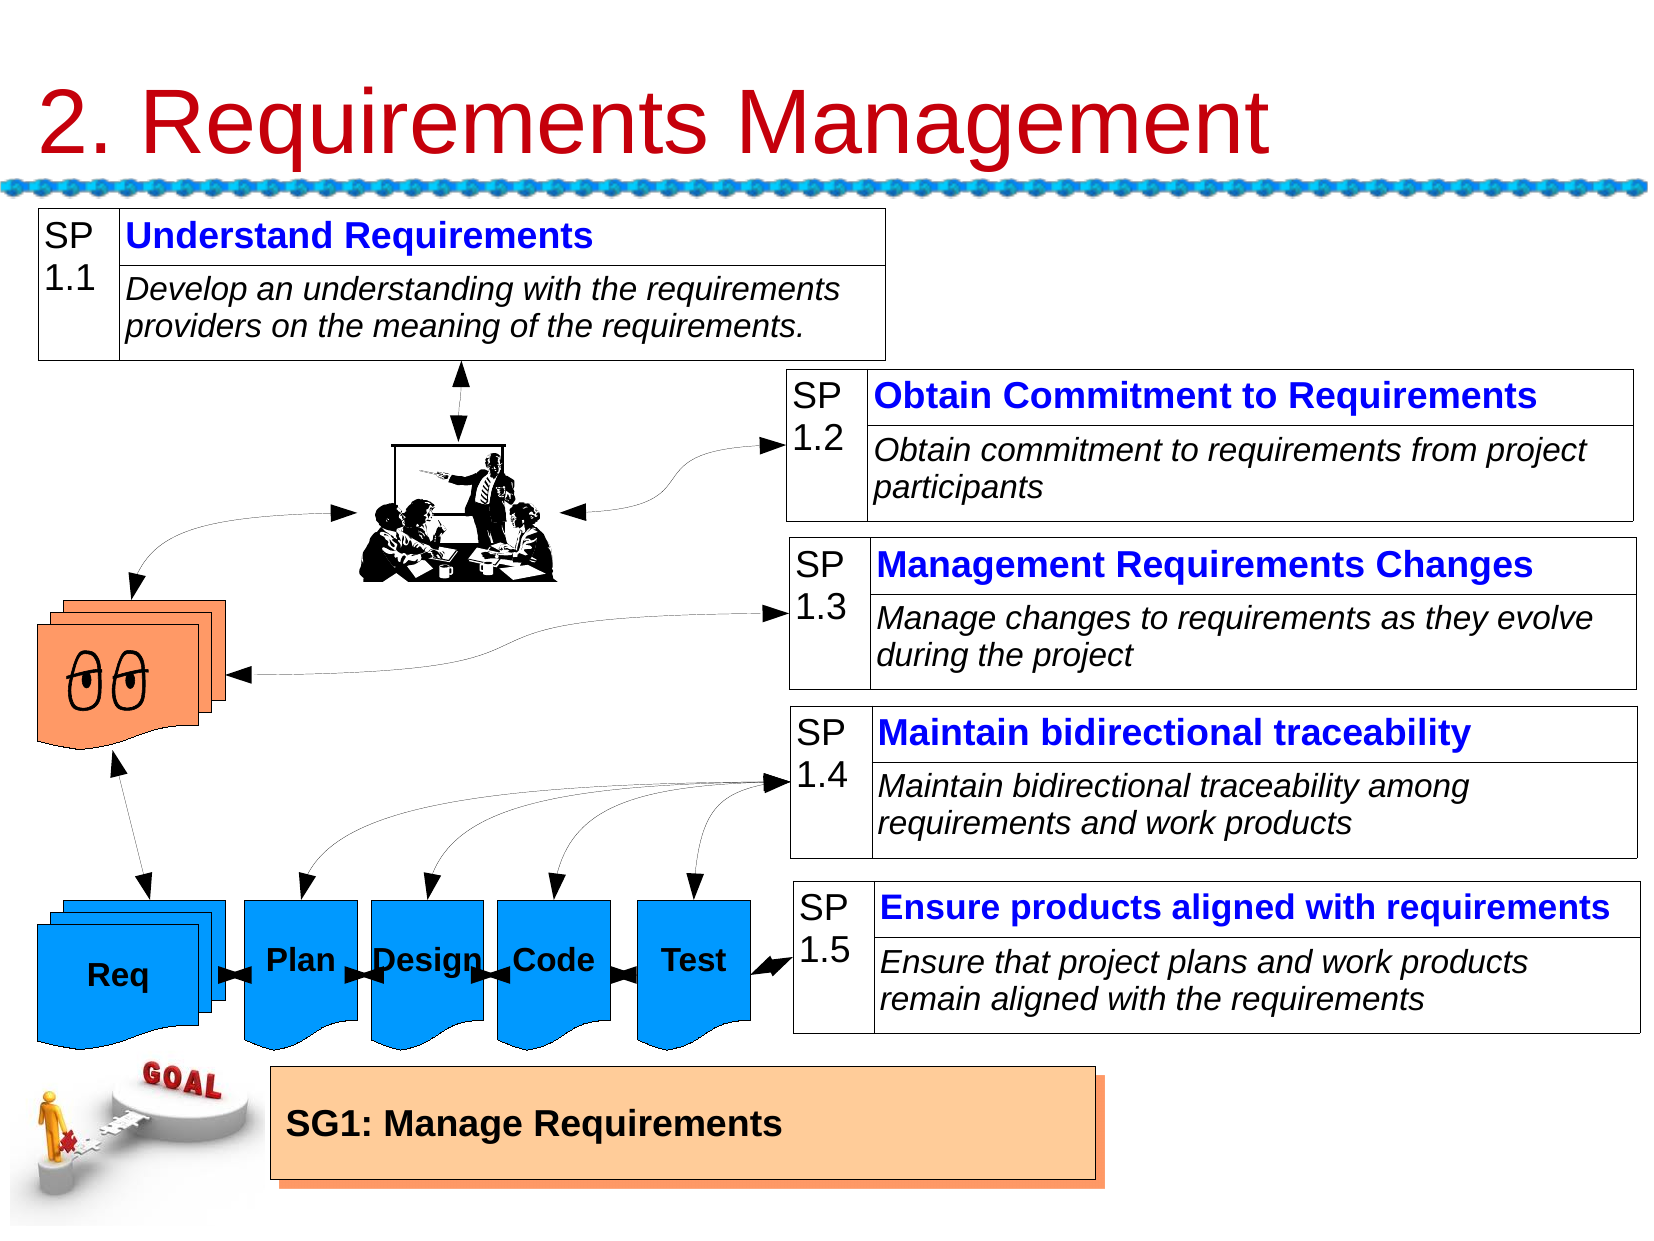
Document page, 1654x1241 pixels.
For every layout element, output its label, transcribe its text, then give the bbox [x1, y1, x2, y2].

text_box Test [637, 900, 751, 1051]
text_box SG1: Manage Requirements [270, 1066, 1096, 1180]
table_cell Ensure that project plans and work products remain aligned with the requirements [875, 938, 1640, 1033]
table_header SP 1.5 [794, 882, 874, 1033]
text_box Req [37, 900, 226, 1050]
picture [64, 647, 151, 713]
table_header SP 1.1 [39, 209, 119, 360]
table_header SP 1.4 [791, 707, 872, 858]
table_header Ensure products aligned with requirements [875, 882, 1640, 937]
picture [10, 1035, 265, 1226]
text_box Design [371, 900, 484, 1051]
picture [0, 178, 37, 199]
table_header Obtain Commitment to Requirements [868, 370, 1633, 425]
picture [357, 442, 560, 584]
table_header SP 1.3 [790, 538, 870, 689]
table_header Management Requirements Changes [871, 538, 1636, 594]
table_cell Maintain bidirectional traceability among requirements and work products [873, 763, 1637, 858]
title 2. Requirements Management [37, 37, 1651, 208]
table_header Understand Requirements [120, 209, 885, 265]
table_cell Obtain commitment to requirements from project participants [868, 426, 1633, 521]
table_cell Develop an understanding with the requirements providers on the meaning of the requirements. [120, 266, 885, 360]
text_box [37, 600, 226, 750]
text_box Code [497, 900, 611, 1051]
table_header SP 1.2 [787, 370, 867, 521]
text_box Plan [244, 900, 358, 1051]
table_cell Manage changes to requirements as they evolve during the project [871, 595, 1636, 689]
text_box Design [379, 952, 390, 967]
table_header Maintain bidirectional traceability [873, 707, 1637, 762]
